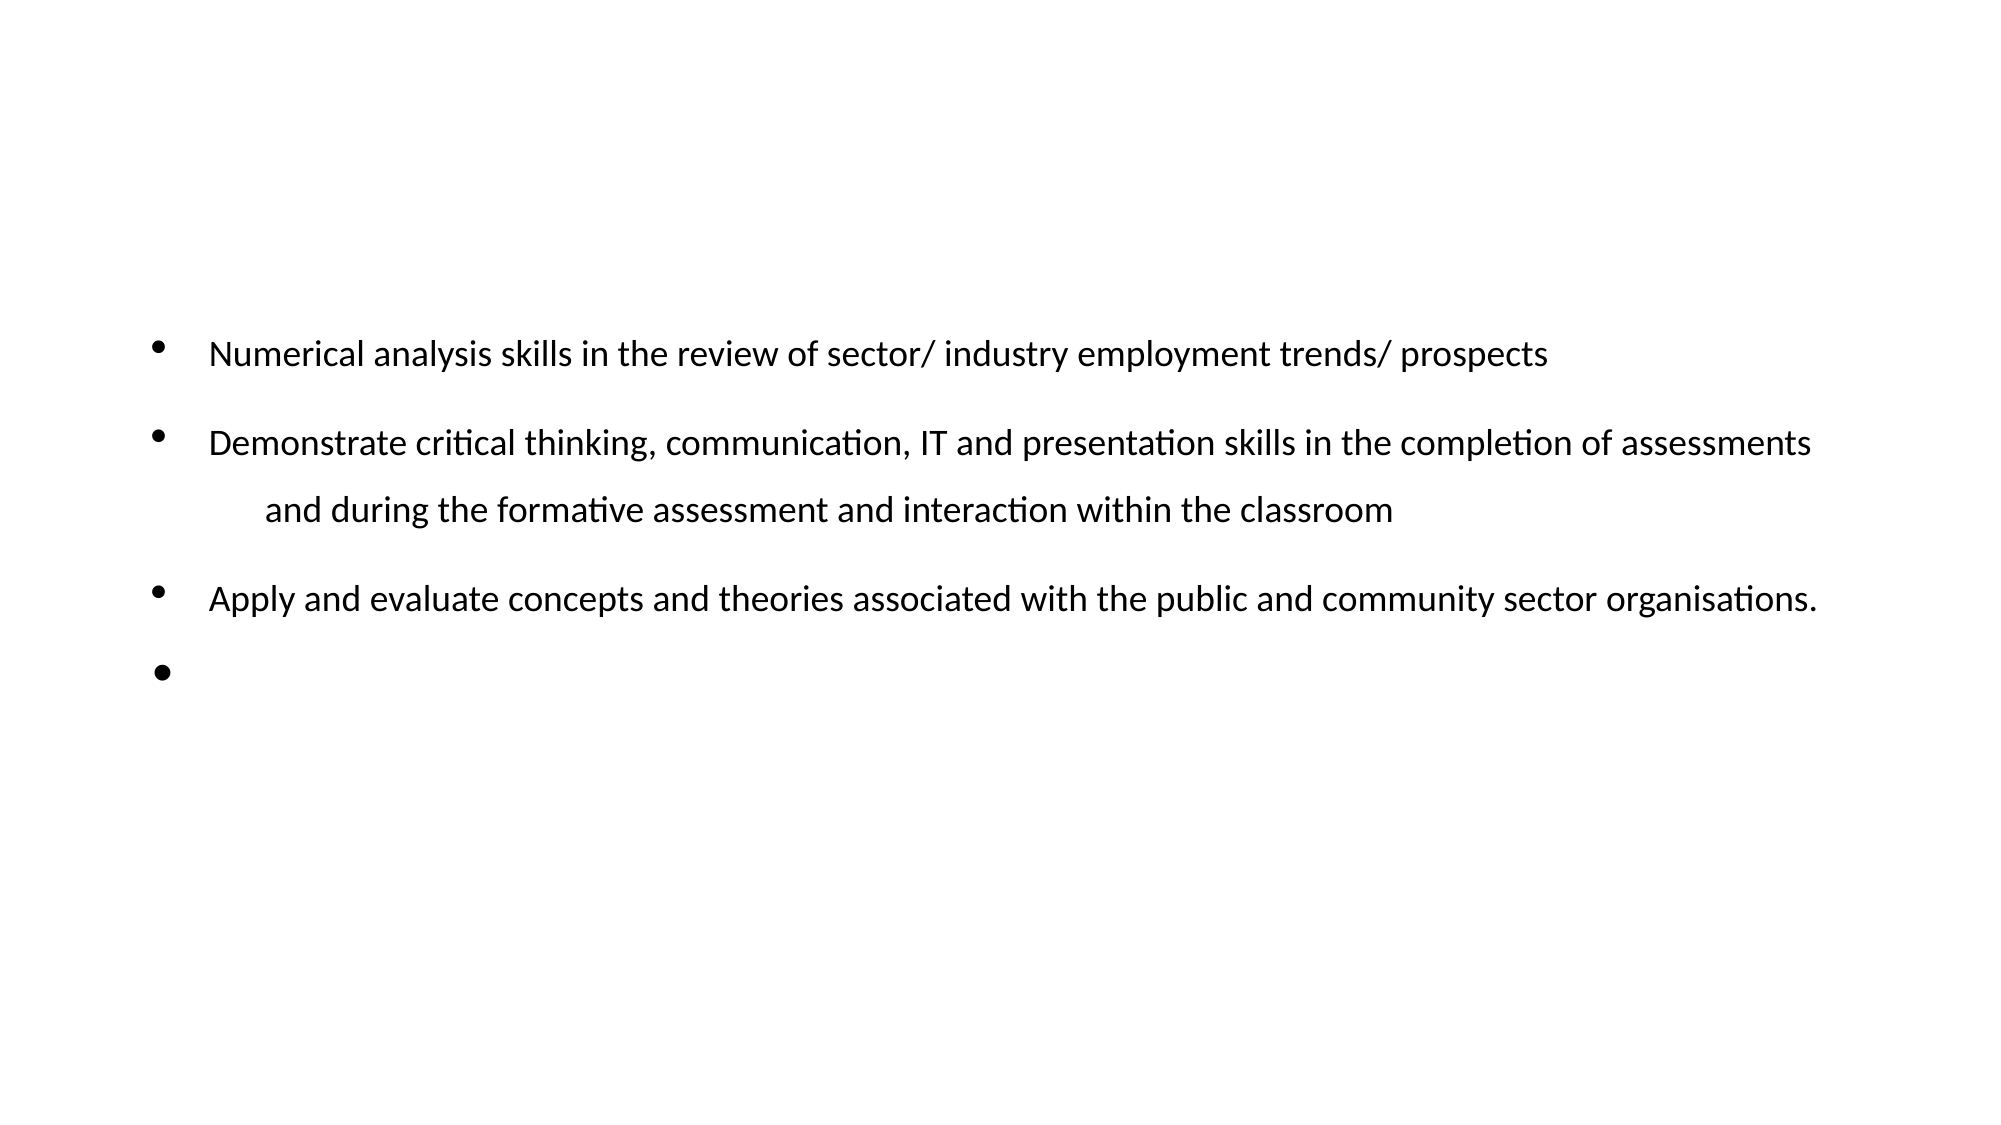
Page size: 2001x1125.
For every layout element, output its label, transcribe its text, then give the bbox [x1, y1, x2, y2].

list Numerical analysis skills in the review of sector/ industry employment trends/ prospects Demonstrate critical thinking, communication, IT and presentation skills in the completion of assessments and during the formative assessment and interaction within the classroom Apply and evaluate concepts and theories associated with the public and community sector organisations. [137, 299, 1863, 1014]
